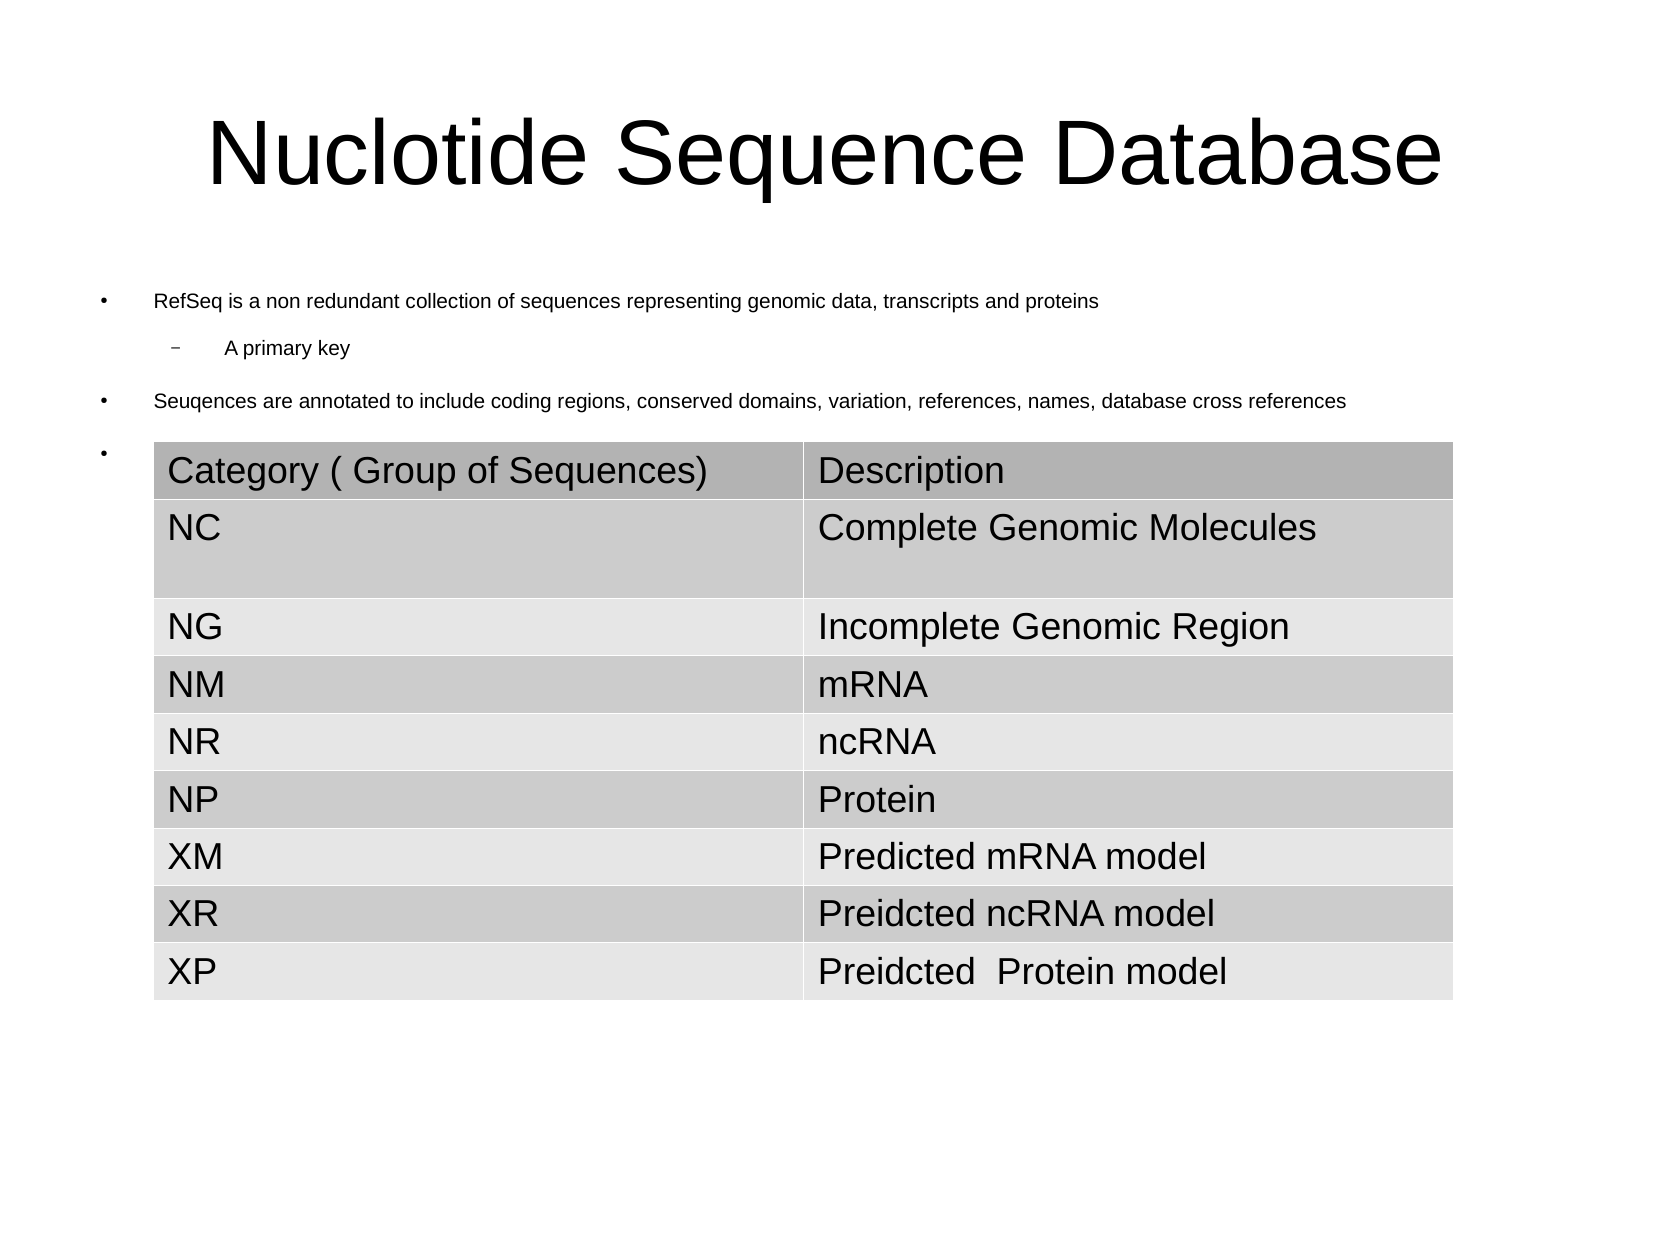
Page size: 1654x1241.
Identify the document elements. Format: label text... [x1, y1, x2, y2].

table_cell XM [154, 829, 803, 885]
table_cell XR [154, 886, 803, 942]
table_cell ncRNA [804, 714, 1453, 770]
table_cell mRNA [804, 656, 1453, 713]
table_cell Complete Genomic Molecules [804, 500, 1453, 598]
table_cell Preidcted ncRNA model [804, 886, 1453, 942]
table_header Description [804, 442, 1453, 499]
table_cell Incomplete Genomic Region [804, 599, 1453, 655]
table_cell XP [154, 943, 803, 1000]
table_header Category ( Group of Sequences) [154, 442, 803, 499]
table_cell NP [154, 771, 803, 828]
list RefSeq is a non redundant collection of sequences representing genomic data, transcripts and proteins A primary key Seuqences are annotated to include coding regions, conserved domains, variation, references, names, database cross references [82, 290, 1571, 1229]
table_cell Protein [804, 771, 1453, 828]
table_cell Preidcted Protein model [804, 943, 1453, 1000]
table_cell NM [154, 656, 803, 713]
title Nuclotide Sequence Database [82, 49, 1571, 257]
table_cell NR [154, 714, 803, 770]
table_cell NC [154, 500, 803, 598]
table_cell Predicted mRNA model [804, 829, 1453, 885]
table_cell NG [154, 599, 803, 655]
